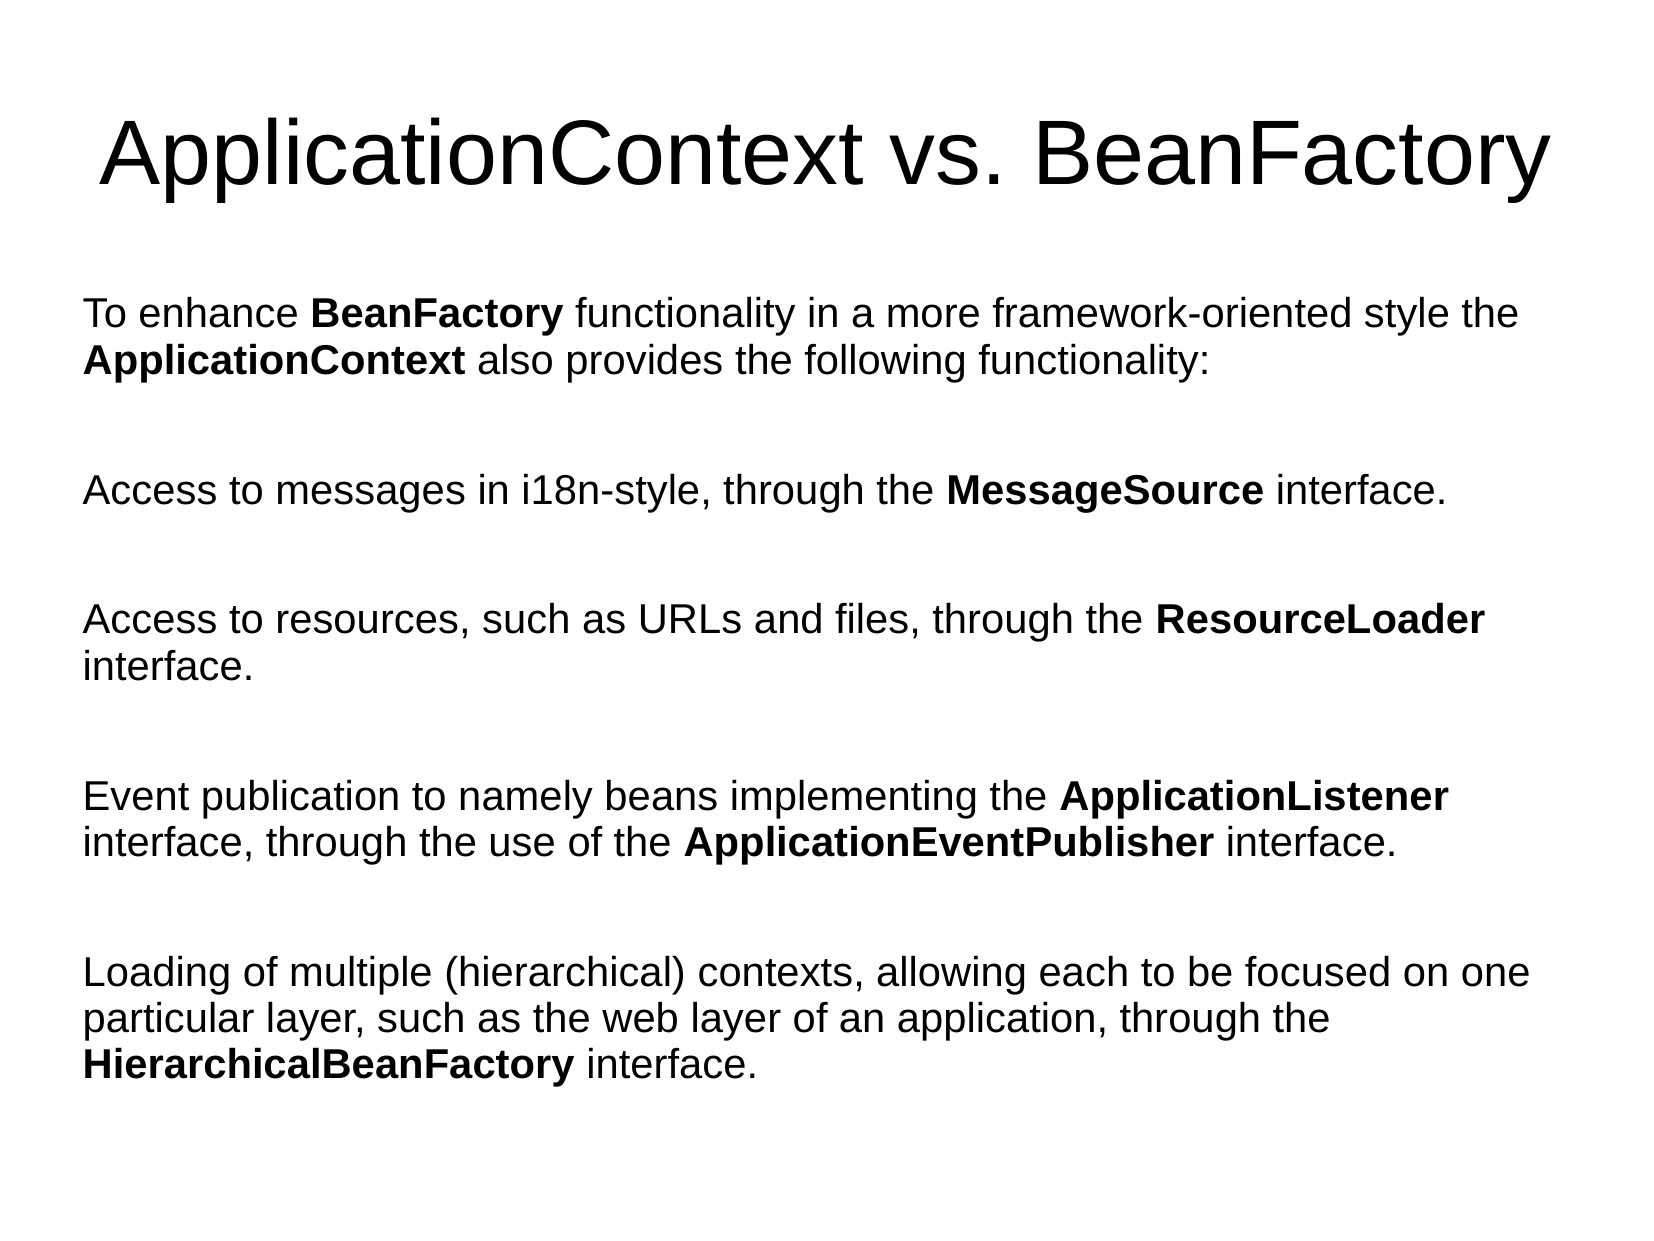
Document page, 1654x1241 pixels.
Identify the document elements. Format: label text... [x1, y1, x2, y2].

title ApplicationContext vs. BeanFactory [82, 49, 1571, 257]
list To enhance BeanFactory functionality in a more framework-oriented style the ApplicationContext also provides the following functionality: Access to messages in i18n-style, through the MessageSource interface. Access to resources, such as URLs and files, through the ResourceLoader interface. Event publication to namely beans implementing the ApplicationListener interface, through the use of the ApplicationEventPublisher interface. Loading of multiple (hierarchical) contexts, allowing each to be focused on one particular layer, such as the web layer of an application, through the HierarchicalBeanFactory interface. [82, 290, 1571, 1010]
